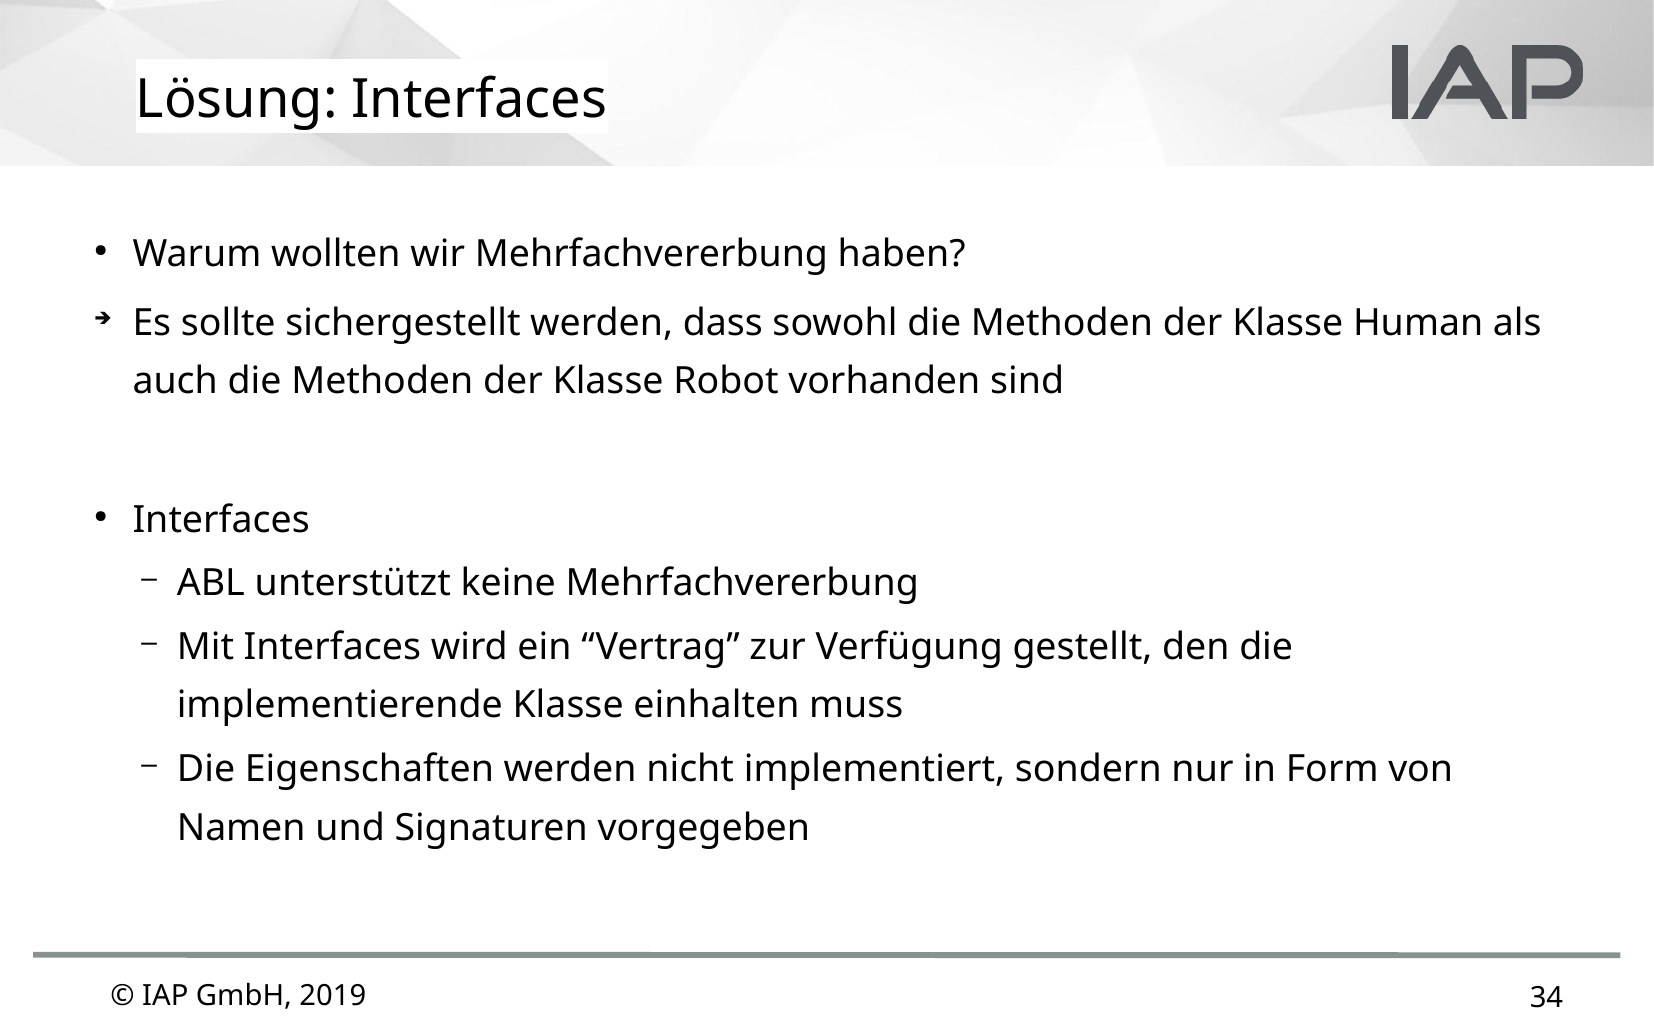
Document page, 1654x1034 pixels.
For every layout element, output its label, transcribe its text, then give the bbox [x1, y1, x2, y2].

title Lösung: Interfaces [135, 41, 1264, 152]
picture [0, 0, 1654, 166]
list Warum wollten wir Mehrfachvererbung haben? Es sollte sichergestellt werden, dass sowohl die Methoden der Klasse Human als auch die Methoden der Klasse Robot vorhanden sind Interfaces ABL unterstützt keine Mehrfachvererbung Mit Interfaces wird ein “Vertrag” zur Verfügung gestellt, den die implementierende Klasse einhalten muss Die Eigenschaften werden nicht implementiert, sondern nur in Form von Namen und Signaturen vorgegeben [76, 218, 1548, 913]
